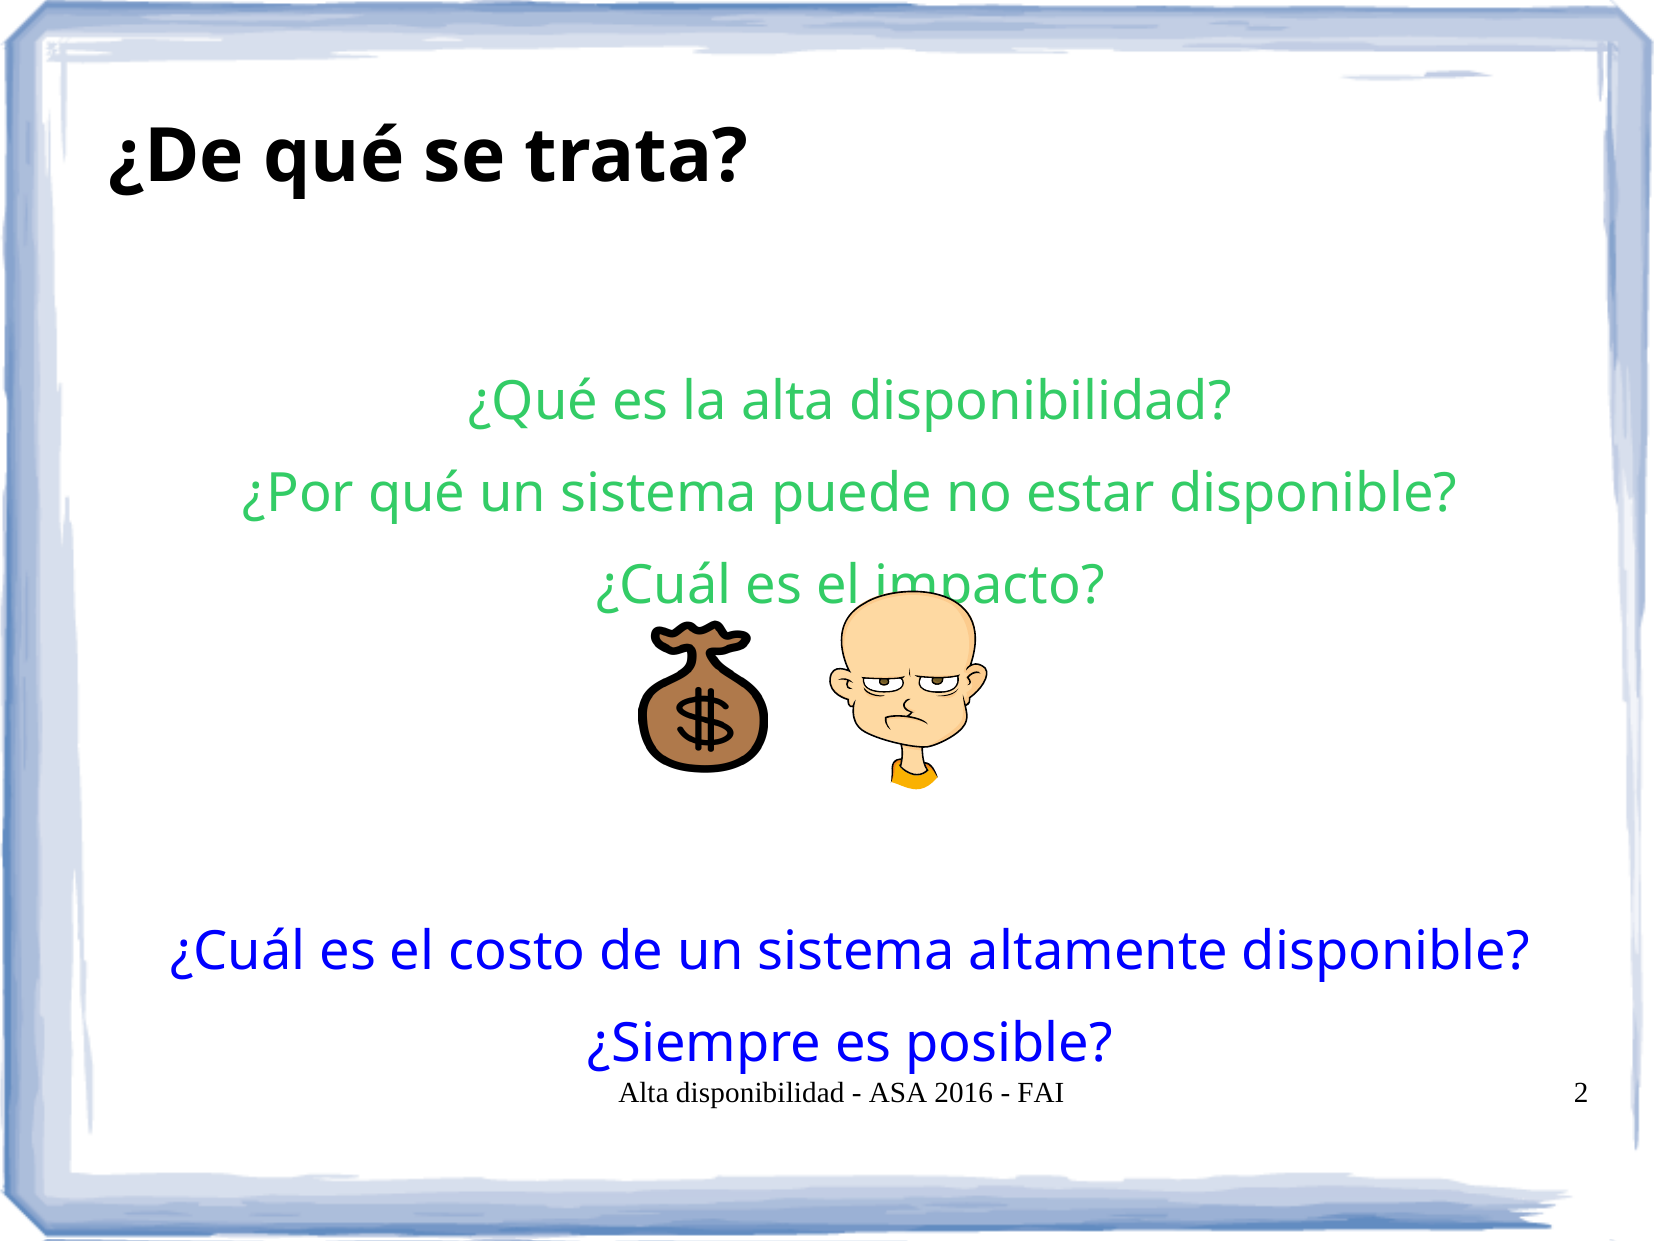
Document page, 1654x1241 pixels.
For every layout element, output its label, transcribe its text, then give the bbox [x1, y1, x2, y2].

picture [0, 0, 1654, 1241]
text_box ¿De qué se trata? [93, 93, 798, 260]
text_box ¿Qué es la alta disponibilidad? ¿Por qué un sistema puede no estar disponible? ¿Cuál es el impacto? ¿Cuál es el costo de un sistema altamente disponible? ¿Siempre es posible? [155, 354, 1499, 970]
